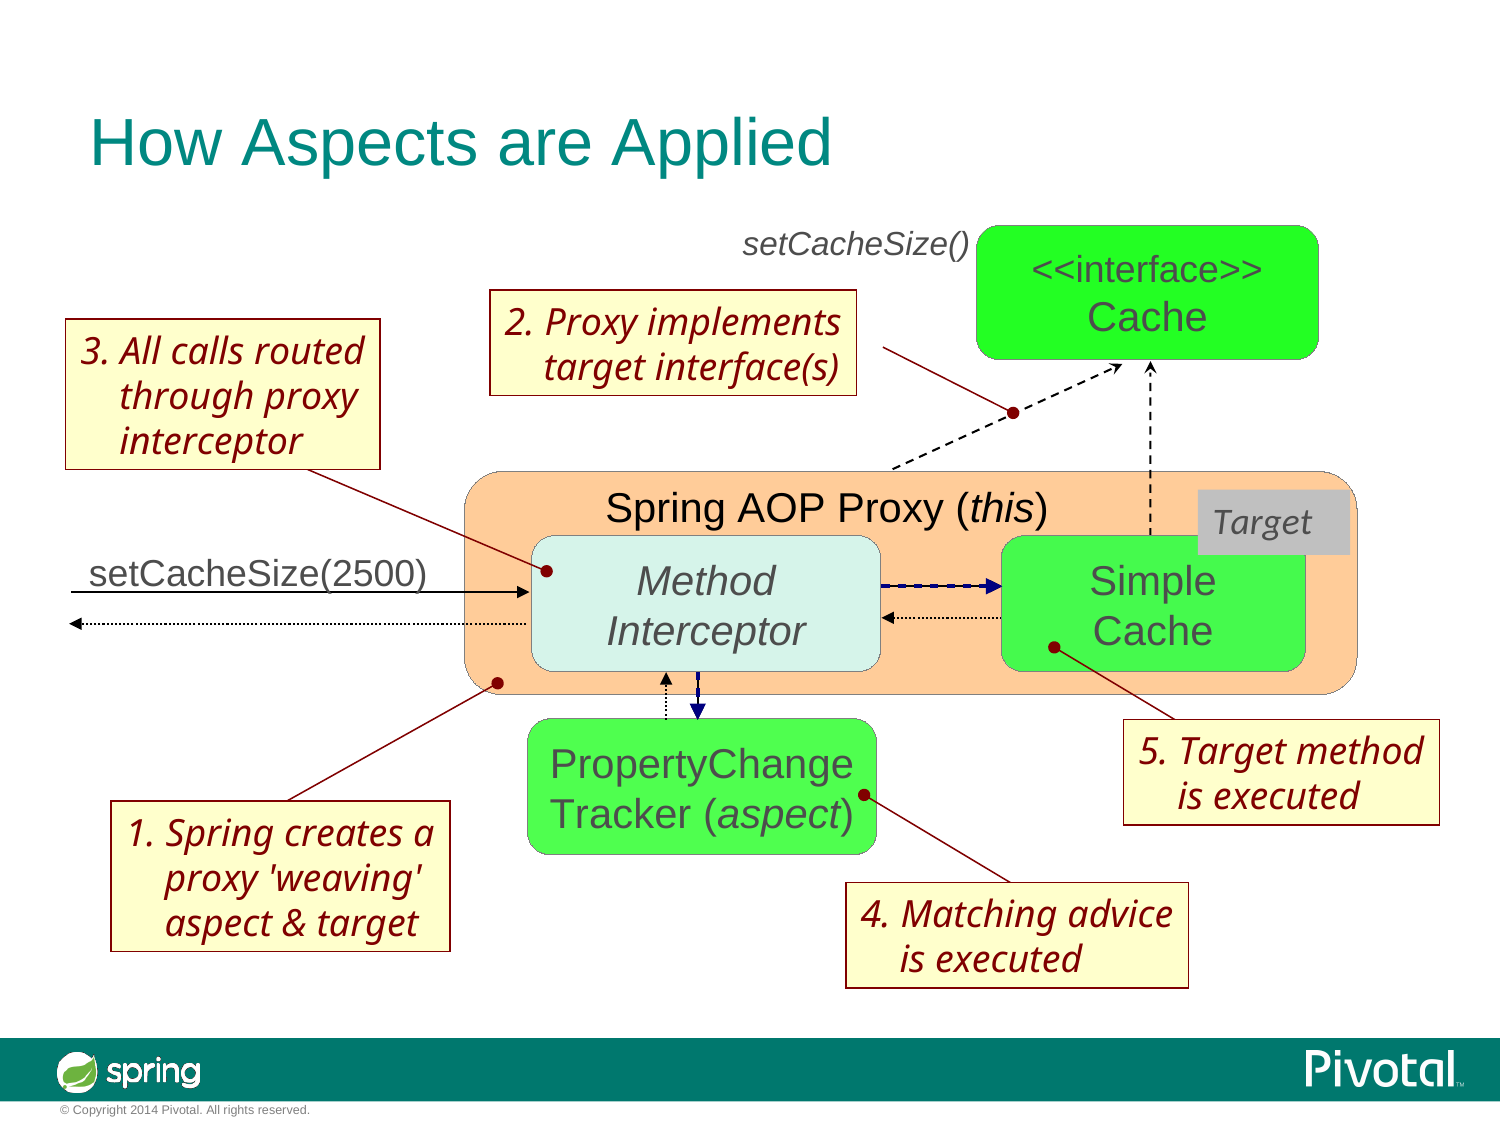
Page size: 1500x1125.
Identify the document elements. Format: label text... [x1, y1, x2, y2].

picture [32, 1041, 210, 1103]
text_box <<interface>> Cache [976, 233, 1319, 360]
text_box [464, 471, 1358, 695]
text_box 2. Proxy implements target interface(s) [489, 289, 857, 396]
text_box Simple Cache [1001, 535, 1306, 672]
text_box Method Interceptor [531, 535, 881, 672]
text_box 3. All calls routed through proxy interceptor [65, 319, 381, 470]
text_box PropertyChange Tracker (aspect) [527, 718, 877, 855]
text_box setCacheSize(2500) [74, 541, 443, 602]
text_box 1. Spring creates a proxy 'weaving' aspect & target [110, 800, 450, 952]
text_box Spring AOP Proxy (this) [590, 473, 1126, 589]
text_box 5. Target method is executed [1123, 719, 1440, 826]
text_box setCacheSize() [728, 214, 986, 270]
picture [1306, 1050, 1464, 1087]
title How Aspects are Applied [75, 45, 1426, 233]
text_box 4. Matching advice is executed [845, 882, 1189, 989]
text_box Target [1197, 489, 1351, 555]
